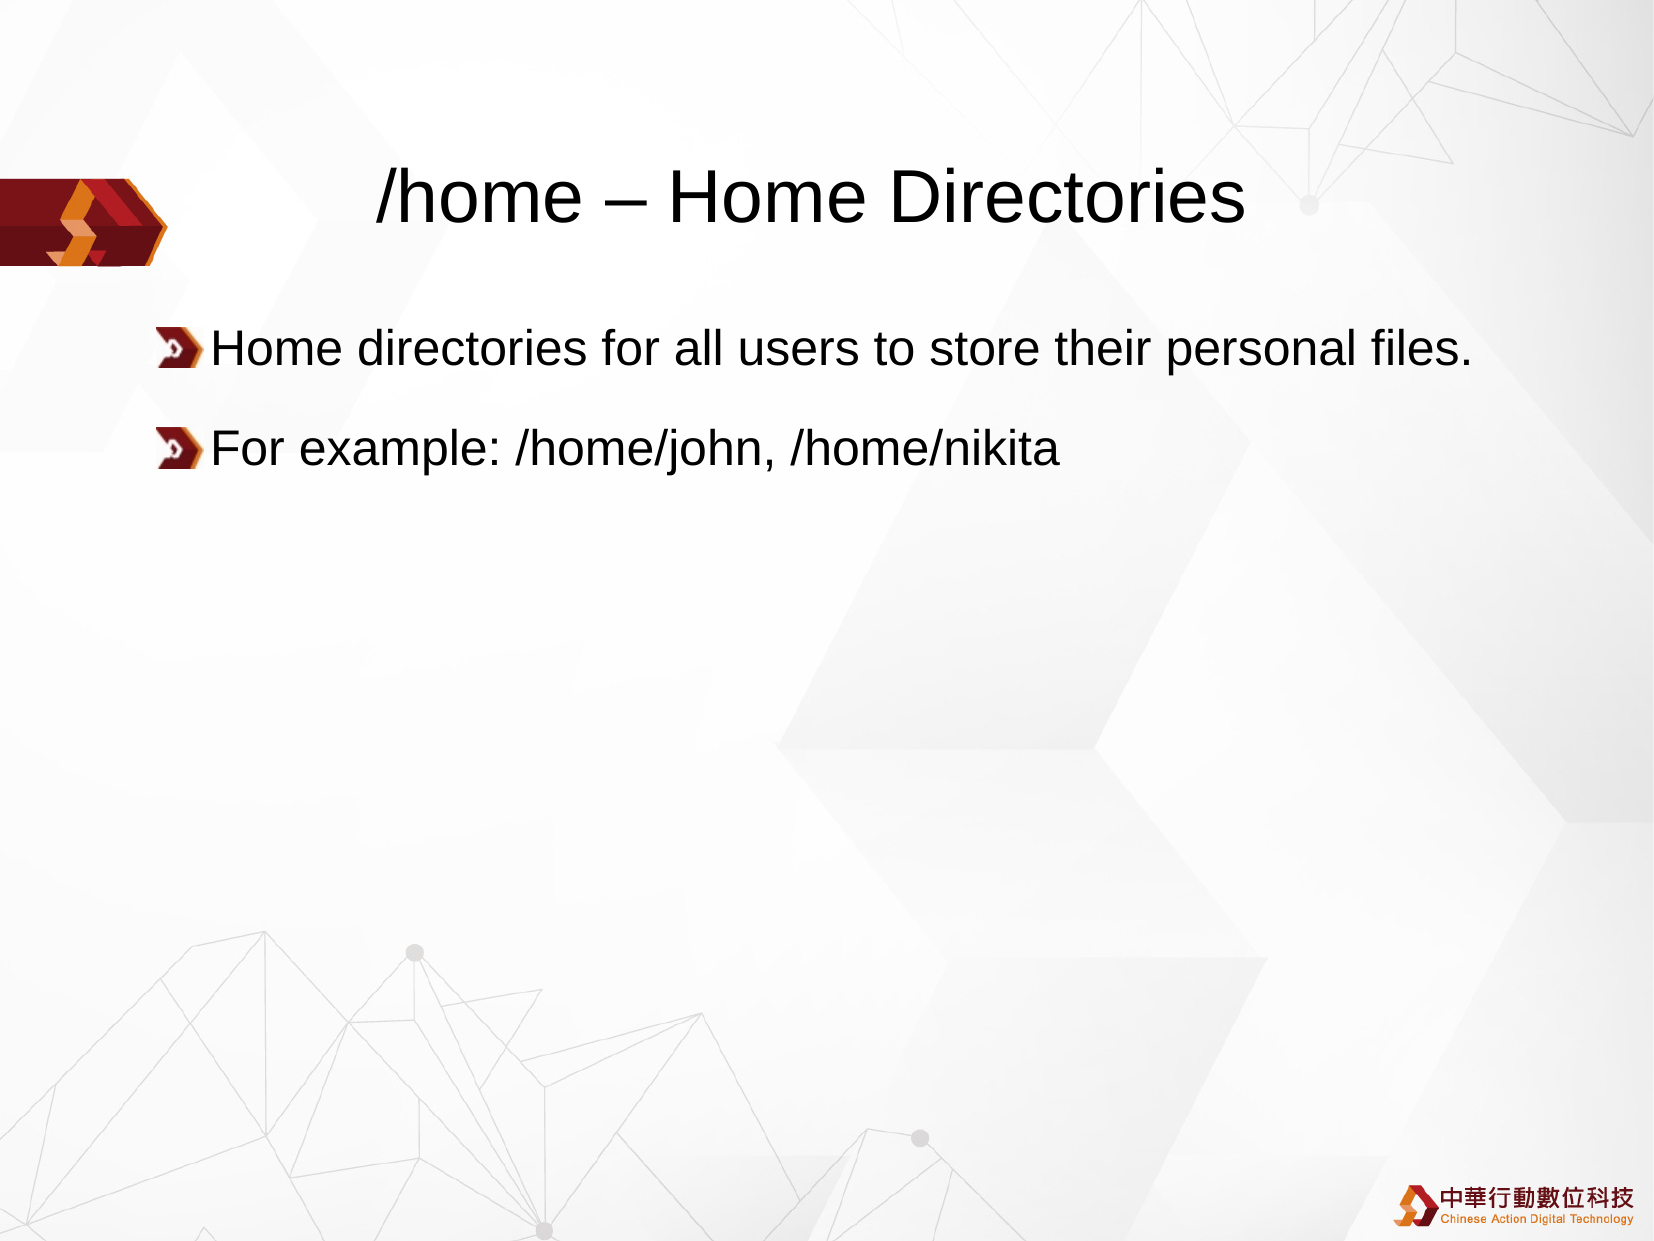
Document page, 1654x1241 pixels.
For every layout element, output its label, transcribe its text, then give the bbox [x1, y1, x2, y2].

picture [0, 0, 1654, 1241]
title /home – Home Directories [118, 112, 1506, 281]
list Home directories for all users to store their personal files. For example: /home/john, /home/nikita [118, 319, 1571, 1040]
